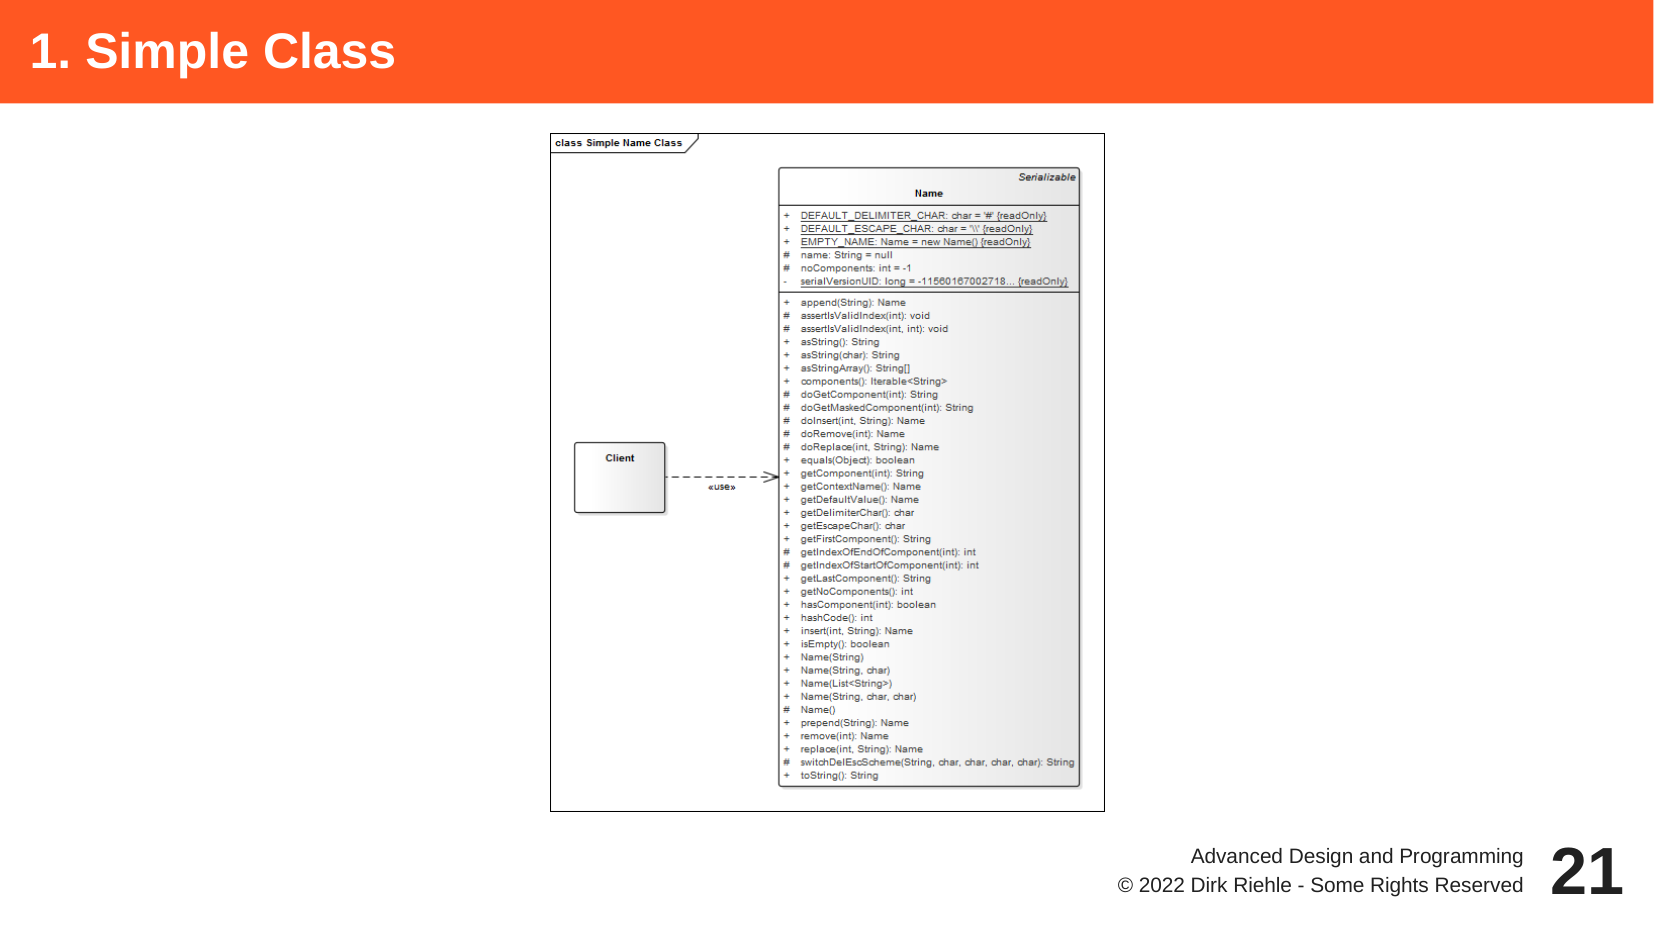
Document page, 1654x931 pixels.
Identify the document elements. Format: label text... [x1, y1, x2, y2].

picture [487, 132, 1167, 813]
title 1. Simple Class [0, 0, 1654, 104]
